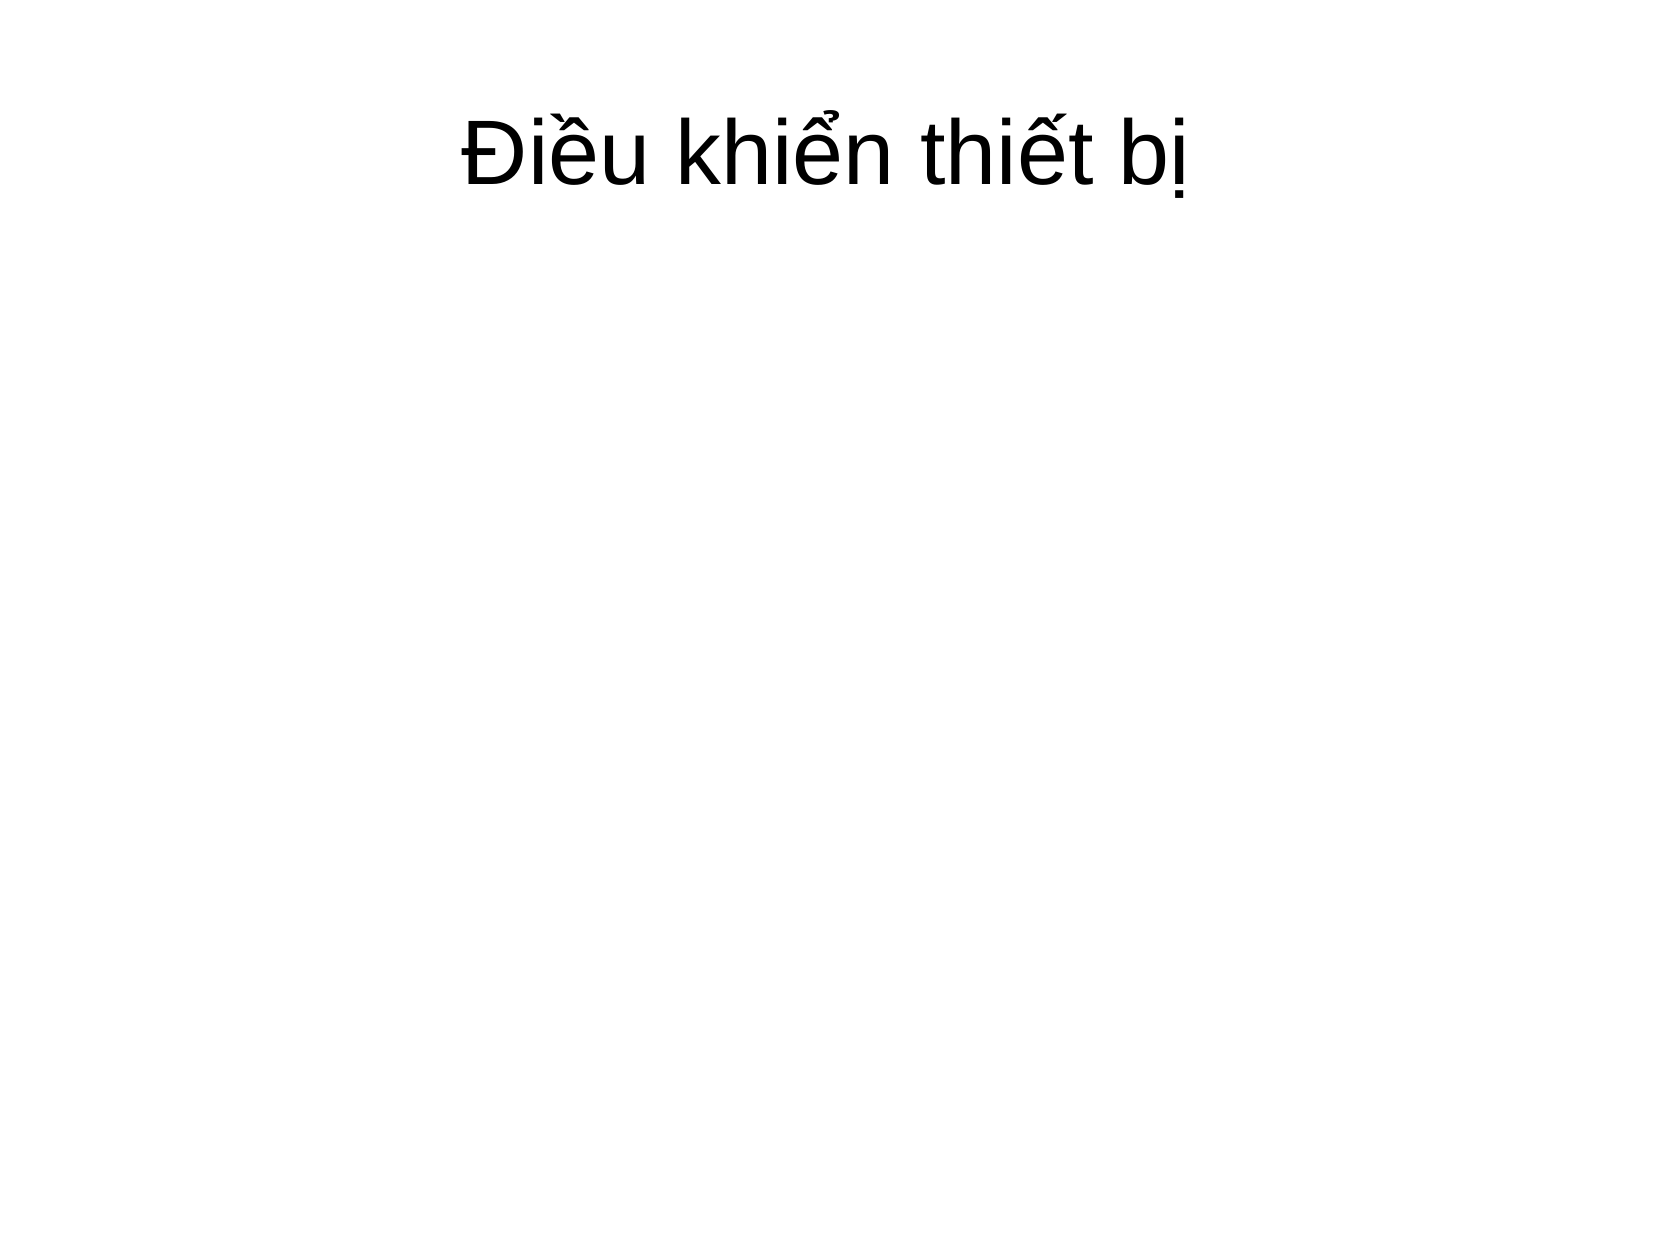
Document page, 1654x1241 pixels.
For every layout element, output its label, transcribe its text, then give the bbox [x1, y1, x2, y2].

title Điều khiển thiết bị [82, 49, 1571, 257]
